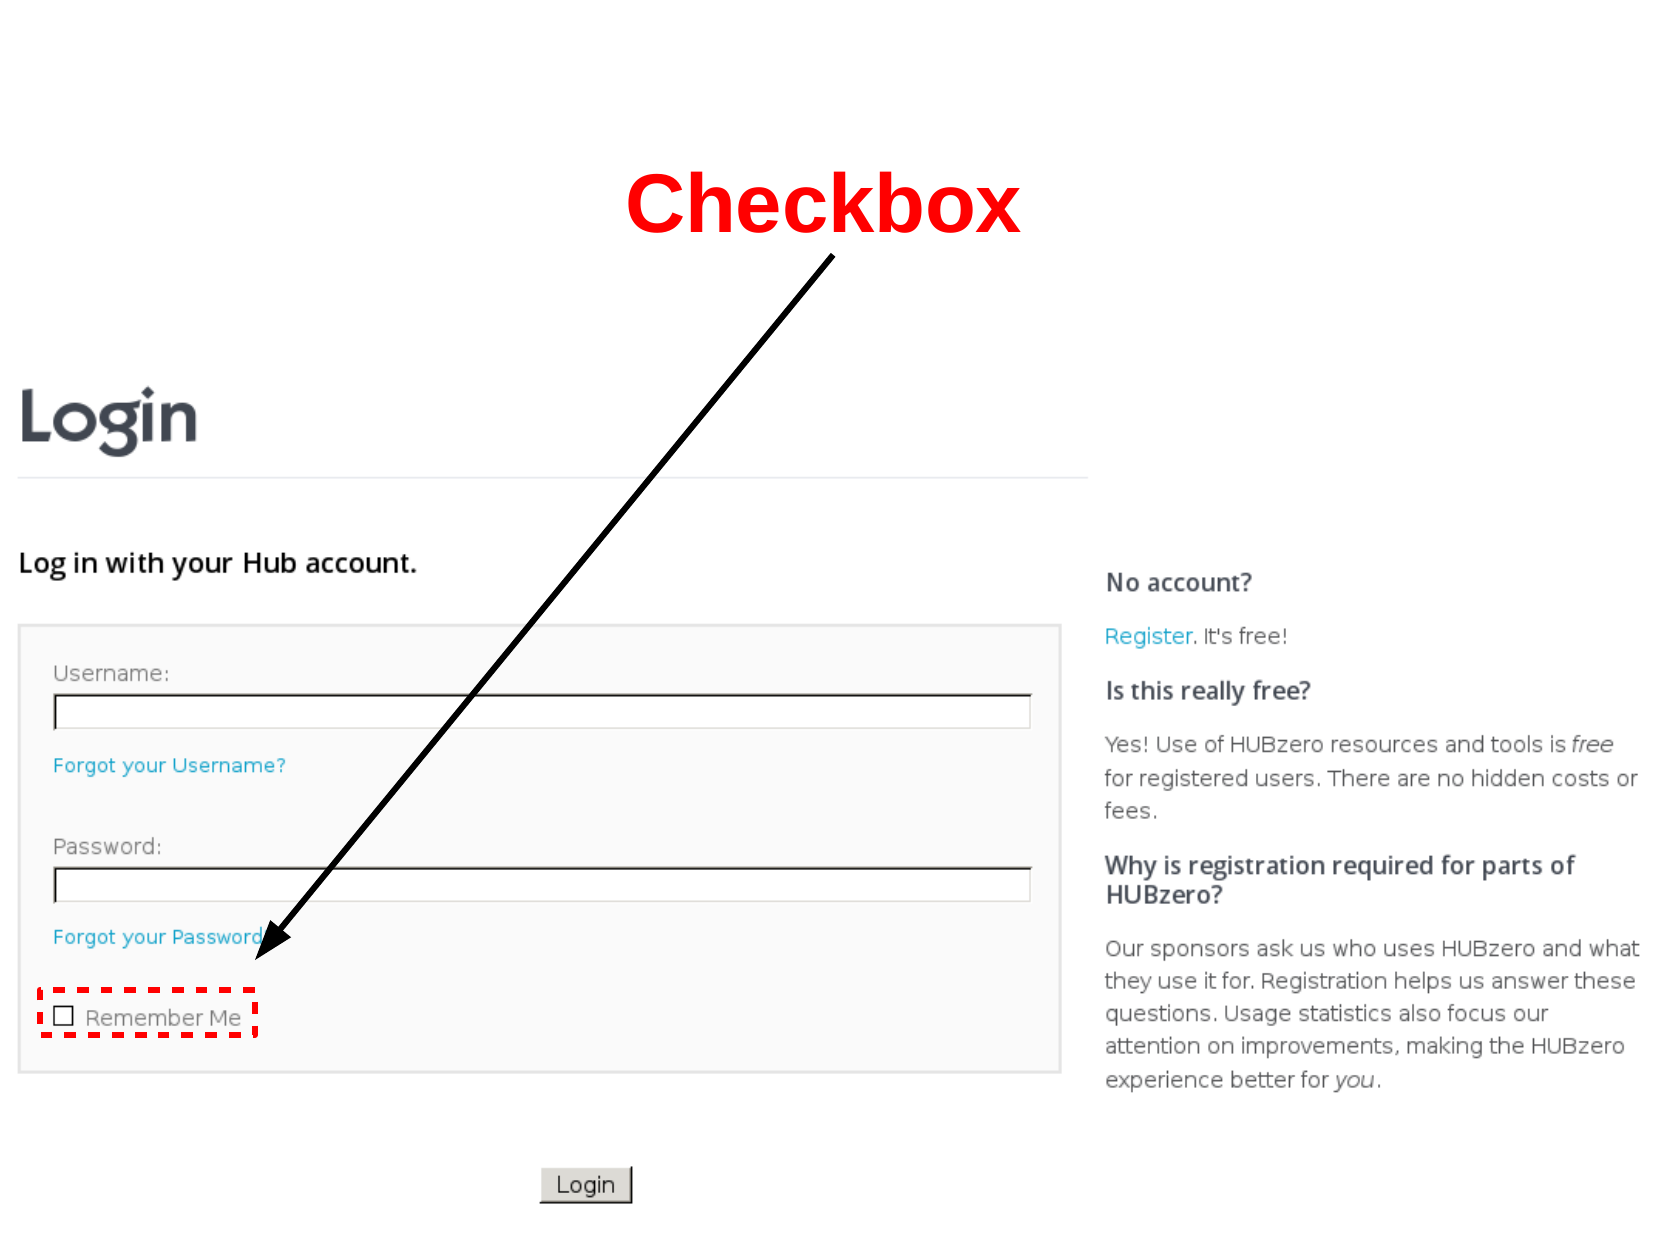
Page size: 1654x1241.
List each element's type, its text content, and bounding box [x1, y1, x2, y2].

picture [1, 369, 1654, 1227]
text_box Checkbox [610, 150, 1038, 259]
